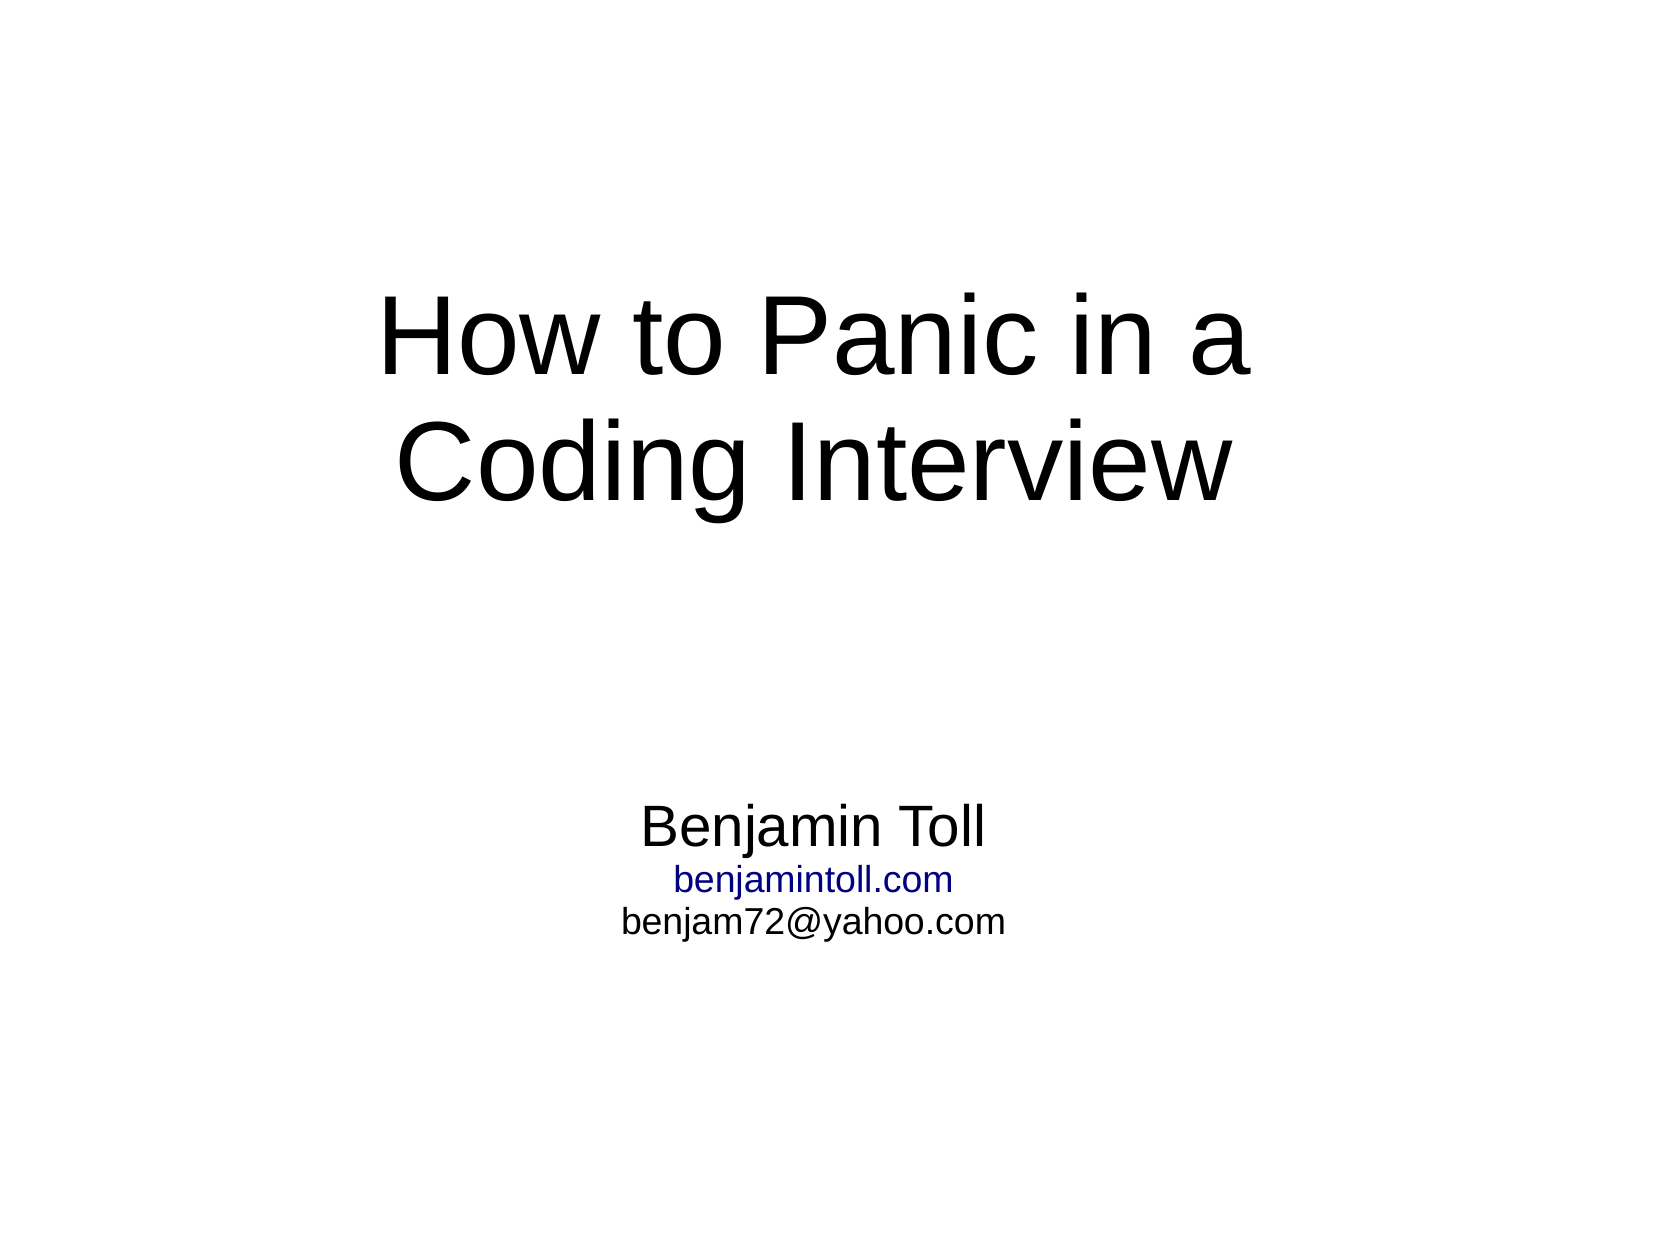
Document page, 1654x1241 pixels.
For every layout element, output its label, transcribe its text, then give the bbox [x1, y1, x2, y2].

subtitle How to Panic in a Coding Interview Benjamin Toll benjamintoll.com benjam72@yahoo.com [194, 120, 1433, 1096]
